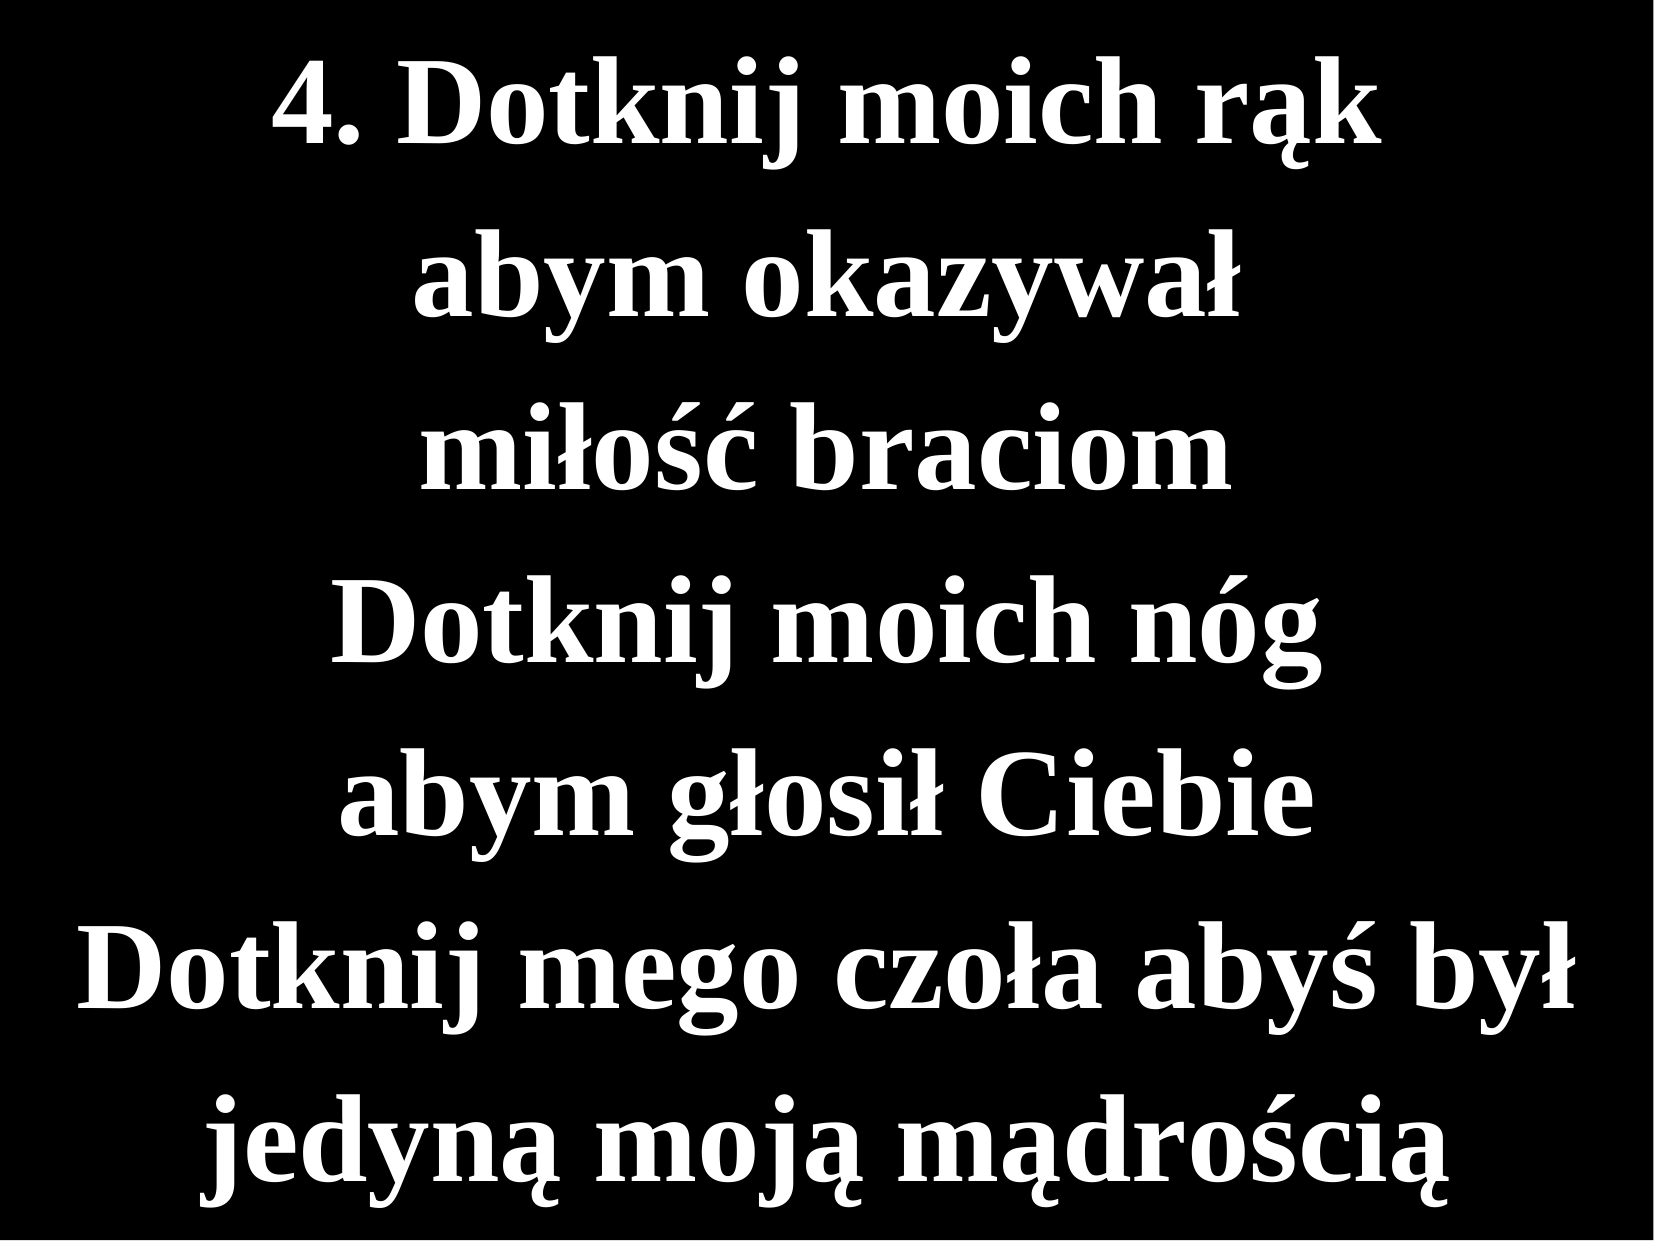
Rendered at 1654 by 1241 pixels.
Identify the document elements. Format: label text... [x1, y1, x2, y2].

title 4. Dotknij moich rąk ppp abym okazywał ppp miłość braciom ppp Dotknij moich nóg ppp abym głosił Ciebie ppp Dotknij mego czoła abyś był ppp jedyną moją mądrością [0, 0, 1654, 1241]
